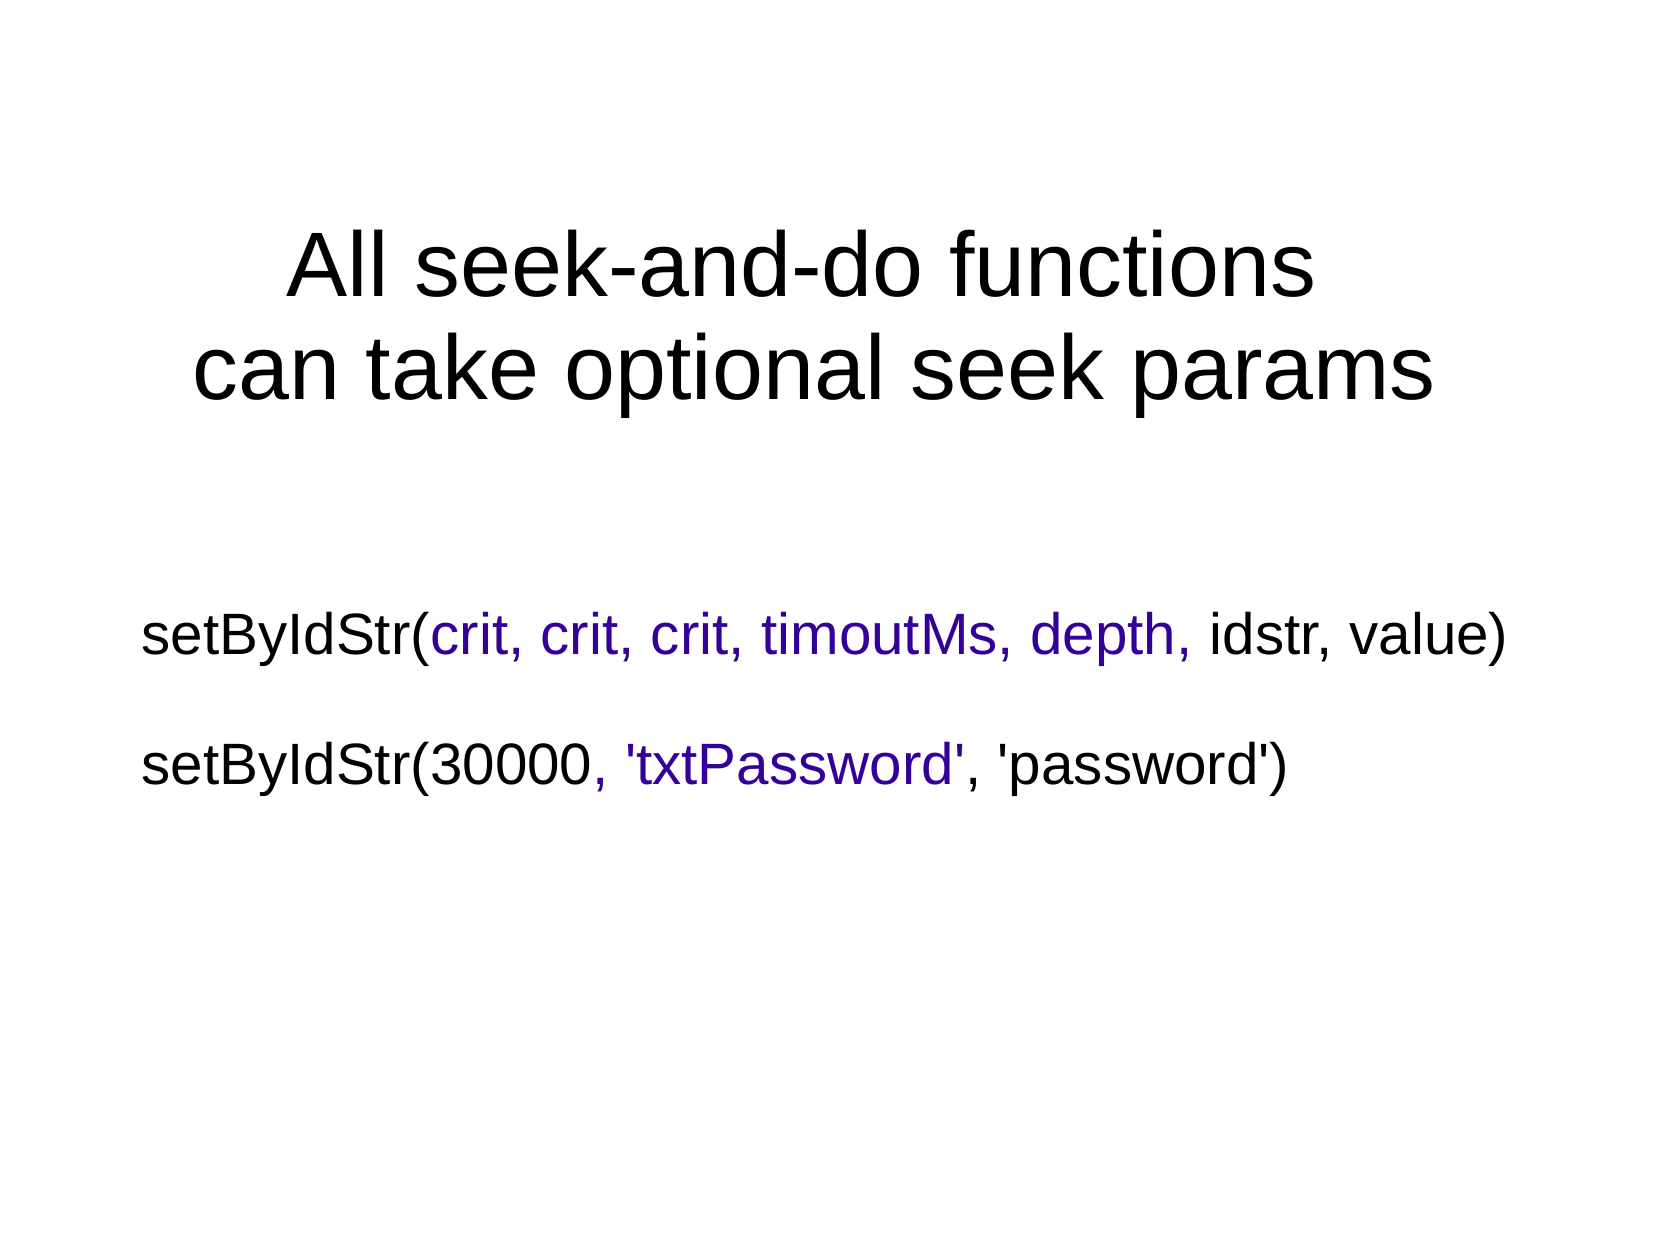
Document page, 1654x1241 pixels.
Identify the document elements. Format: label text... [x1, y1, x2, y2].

text_box setByIdStr(crit, crit, crit, timoutMs, depth, idstr, value) setByIdStr(30000, 'txtPassword', 'password') [141, 602, 1512, 797]
title All seek-and-do functions can take optional seek params [70, 212, 1559, 420]
